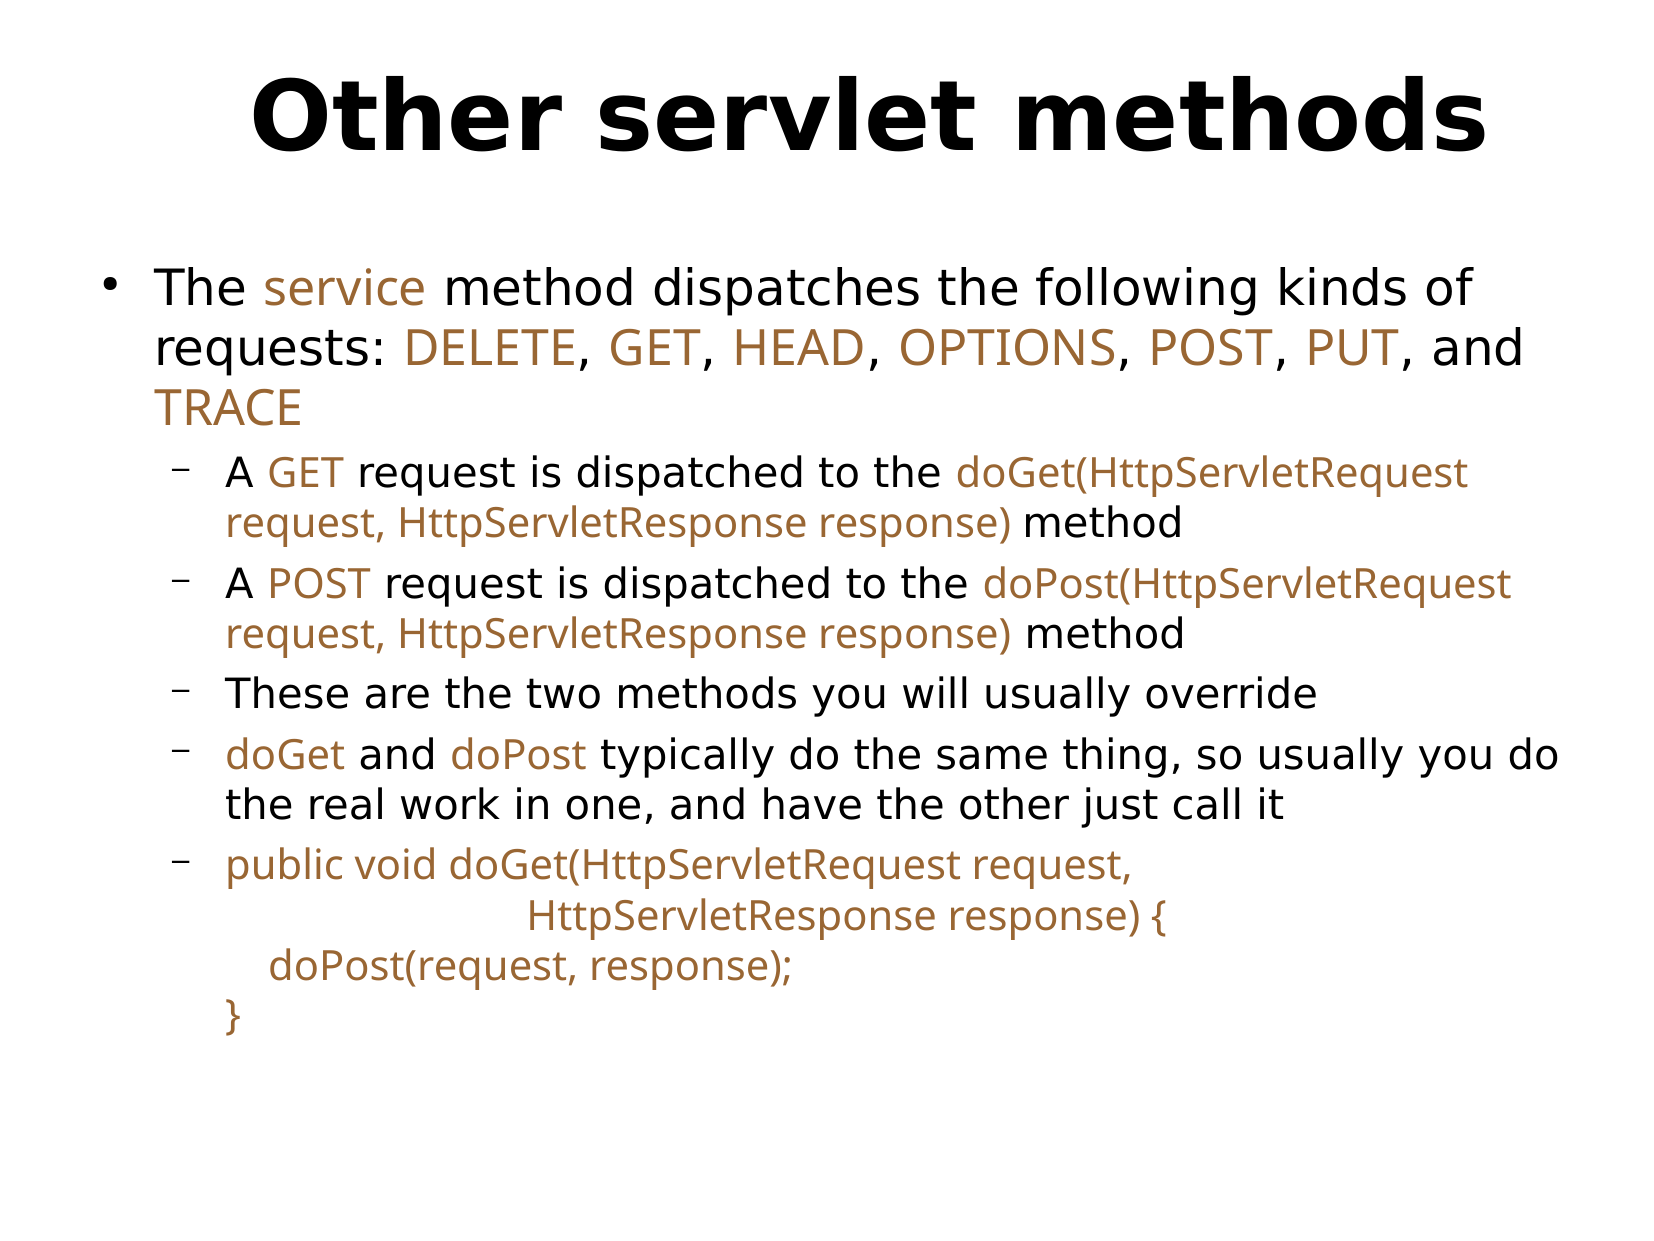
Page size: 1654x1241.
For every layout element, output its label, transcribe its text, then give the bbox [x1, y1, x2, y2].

title Other servlet methods [165, 25, 1575, 178]
list The service method dispatches the following kinds of requests: DELETE, GET, HEAD, OPTIONS, POST, PUT, and TRACE A GET request is dispatched to the doGet(HttpServletRequest request, HttpServletResponse response) method A POST request is dispatched to the doPost(HttpServletRequest request, HttpServletResponse response) method These are the two methods you will usually override doGet and doPost typically do the same thing, so usually you do the real work in one, and have the other just call it public void doGet(HttpServletRequest request, HttpServletResponse response) { doPost(request, response); } [68, 247, 1620, 1109]
